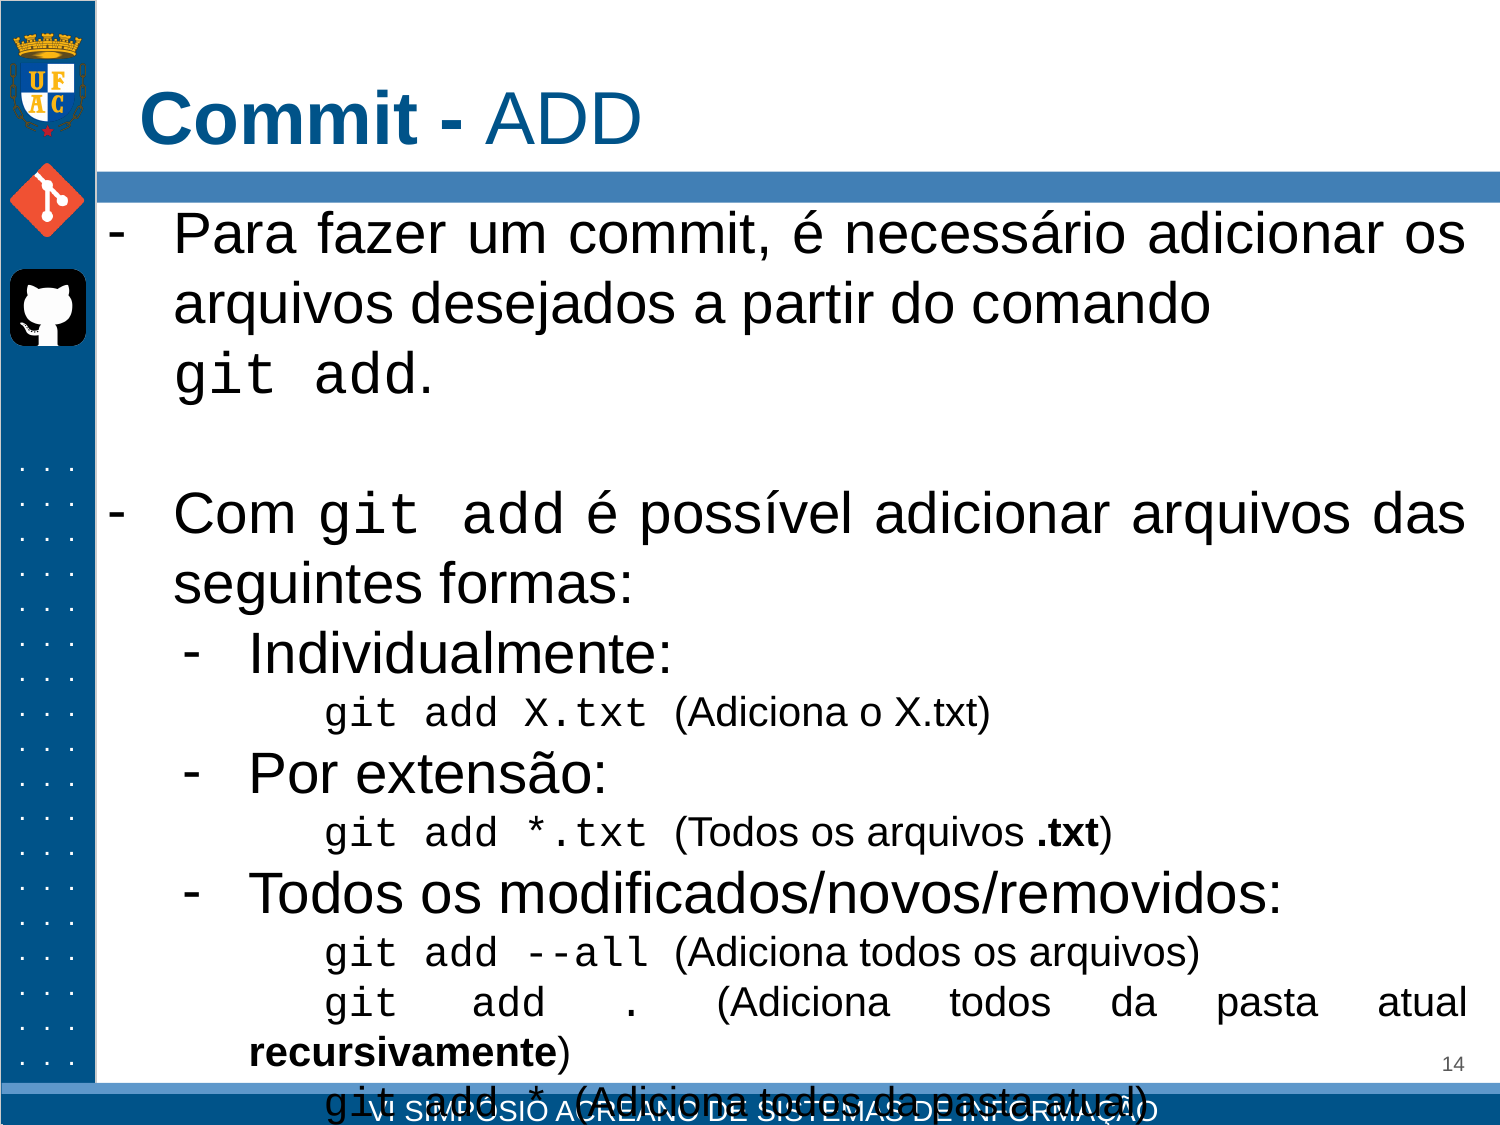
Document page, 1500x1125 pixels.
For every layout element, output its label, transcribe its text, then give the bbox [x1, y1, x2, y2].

text_box . . . . . . . . . . . . . . . . . . . . . . . . . . . . . . . . . . . . . . . . . . . . . . . . . . . . . . [3, 427, 83, 857]
text_box [330, 1096, 341, 1113]
picture [10, 163, 186, 237]
text_box [1288, 1082, 1500, 1125]
text_box Para fazer um commit, é necessário adicionar os arquivos desejados a partir do comando git add. Com git add é possível adicionar arquivos das seguintes formas: Individualmente: git add X.txt (Adiciona o X.txt) Por extensão: git add *.txt (Todos os arquivos .txt) Todos os modificados/novos/removidos: git add --all (Adiciona todos os arquivos) git add . (Adiciona todos da pasta atual recursivamente) git add * (Adiciona todos da pasta atual) [83, 180, 1483, 1015]
picture [10, 33, 86, 137]
picture [10, 269, 83, 346]
text_box [0, 0, 353, 1125]
slide_number <número> [1389, 1019, 1480, 1106]
text_box VI SIMPÓSIO ACREANO DE SISTEMAS DE INFORMAÇÃO [353, 1077, 1288, 1125]
title Commit - ADD [124, 89, 1494, 171]
text_box [186, 171, 1500, 203]
